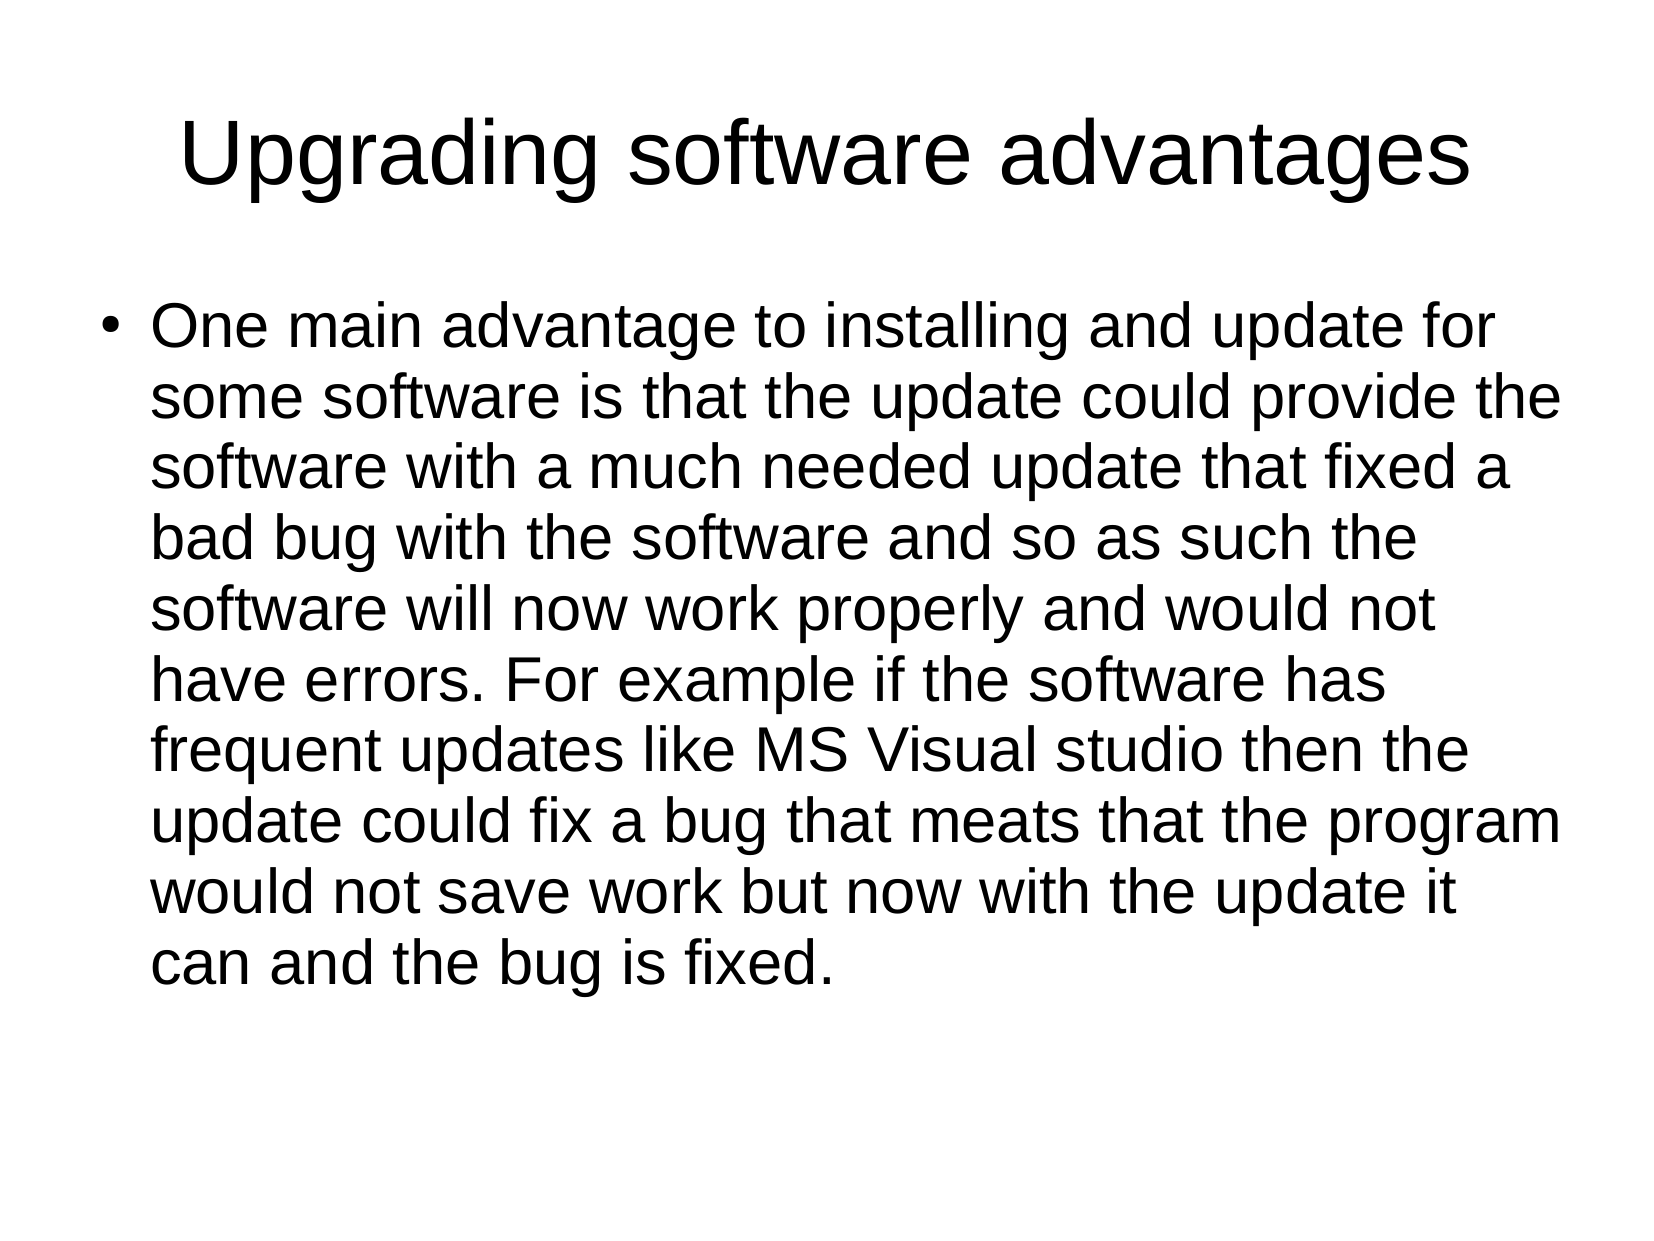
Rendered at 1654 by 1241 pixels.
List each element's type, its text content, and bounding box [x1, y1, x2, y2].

title Upgrading software advantages [82, 49, 1571, 257]
list One main advantage to installing and update for some software is that the update could provide the software with a much needed update that fixed a bad bug with the software and so as such the software will now work properly and would not have errors. For example if the software has frequent updates like MS Visual studio then the update could fix a bug that meats that the program would not save work but now with the update it can and the bug is fixed. [82, 290, 1571, 1010]
